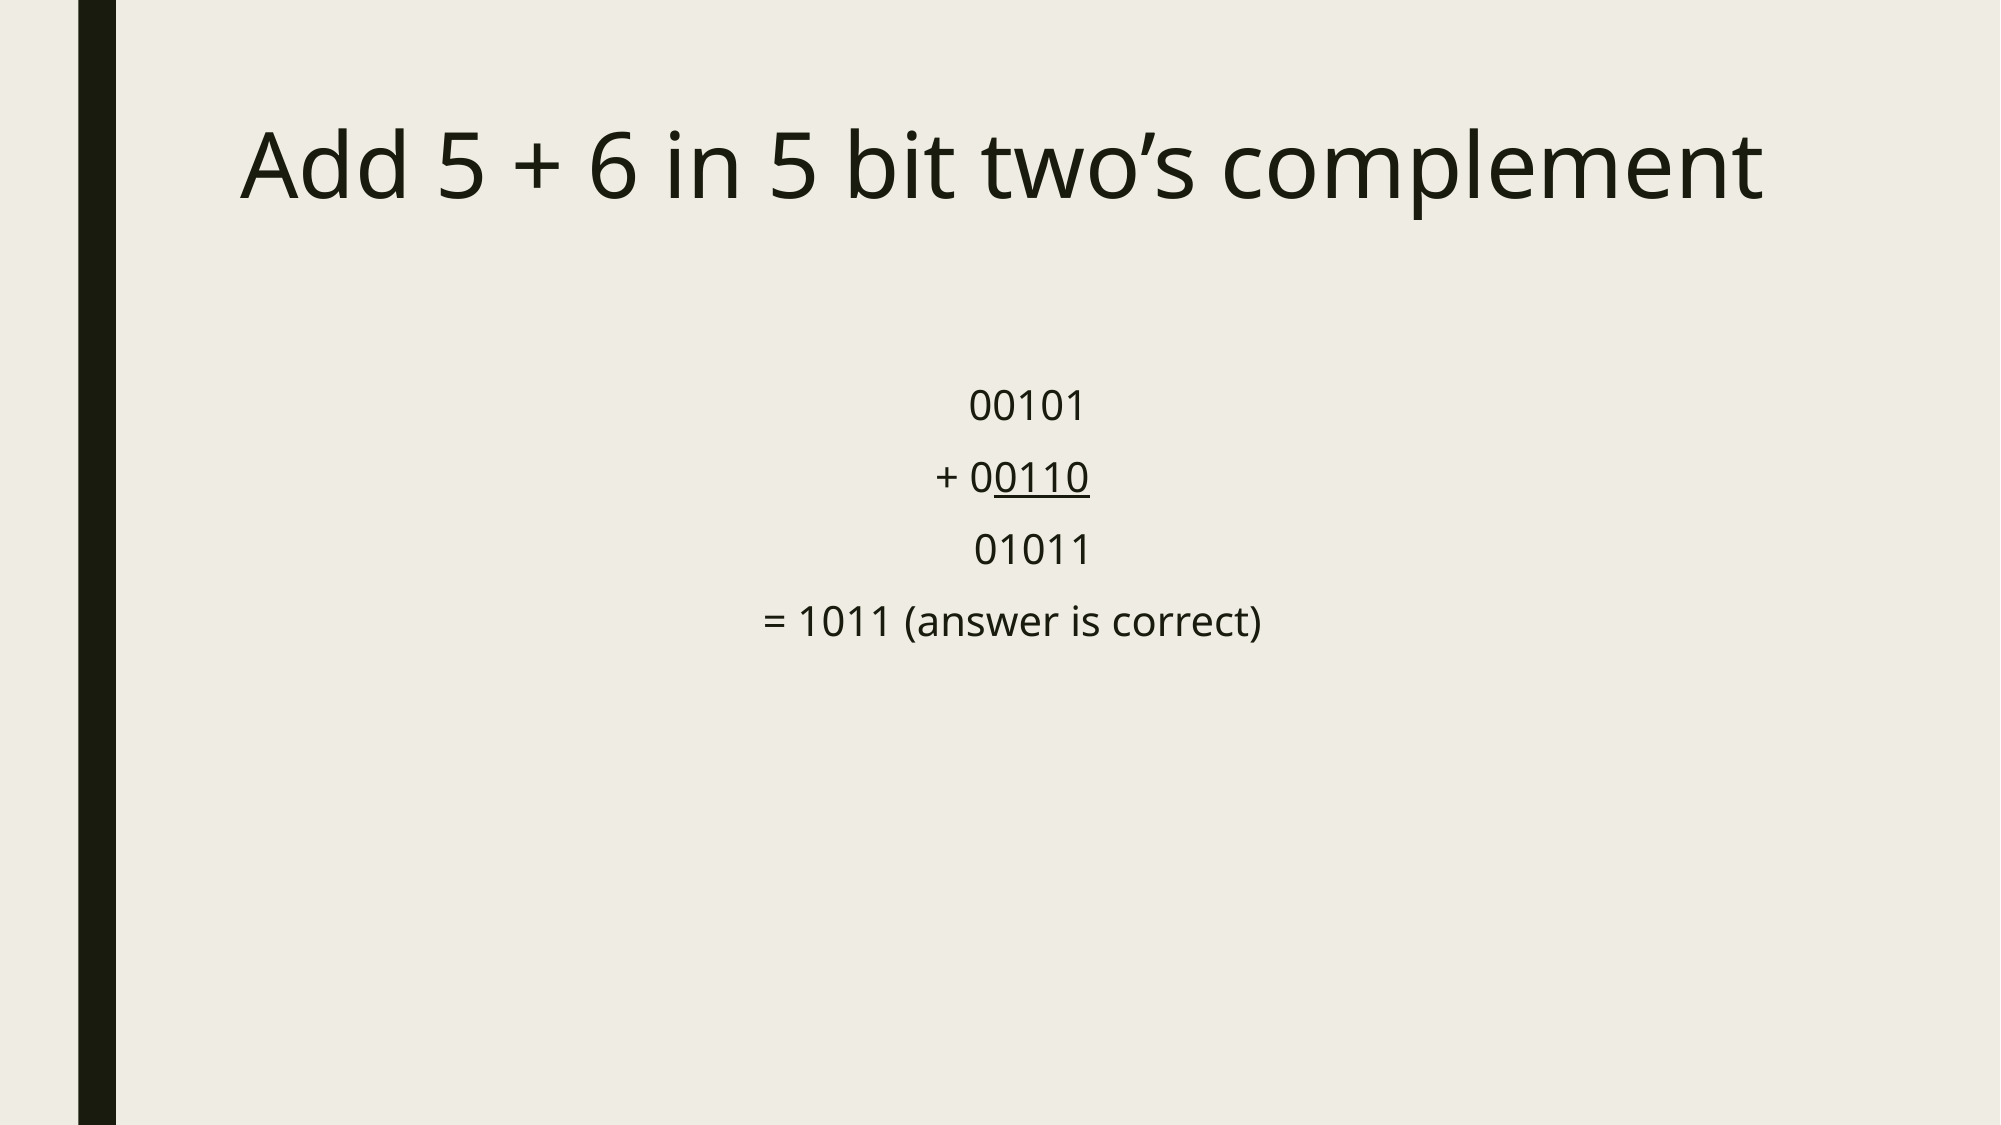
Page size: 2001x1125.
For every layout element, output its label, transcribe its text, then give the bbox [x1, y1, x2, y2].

title Add 5 + 6 in 5 bit two’s complement [225, 112, 1800, 357]
list 00101 + 00110 01011 = 1011 (answer is correct) [225, 375, 1800, 963]
